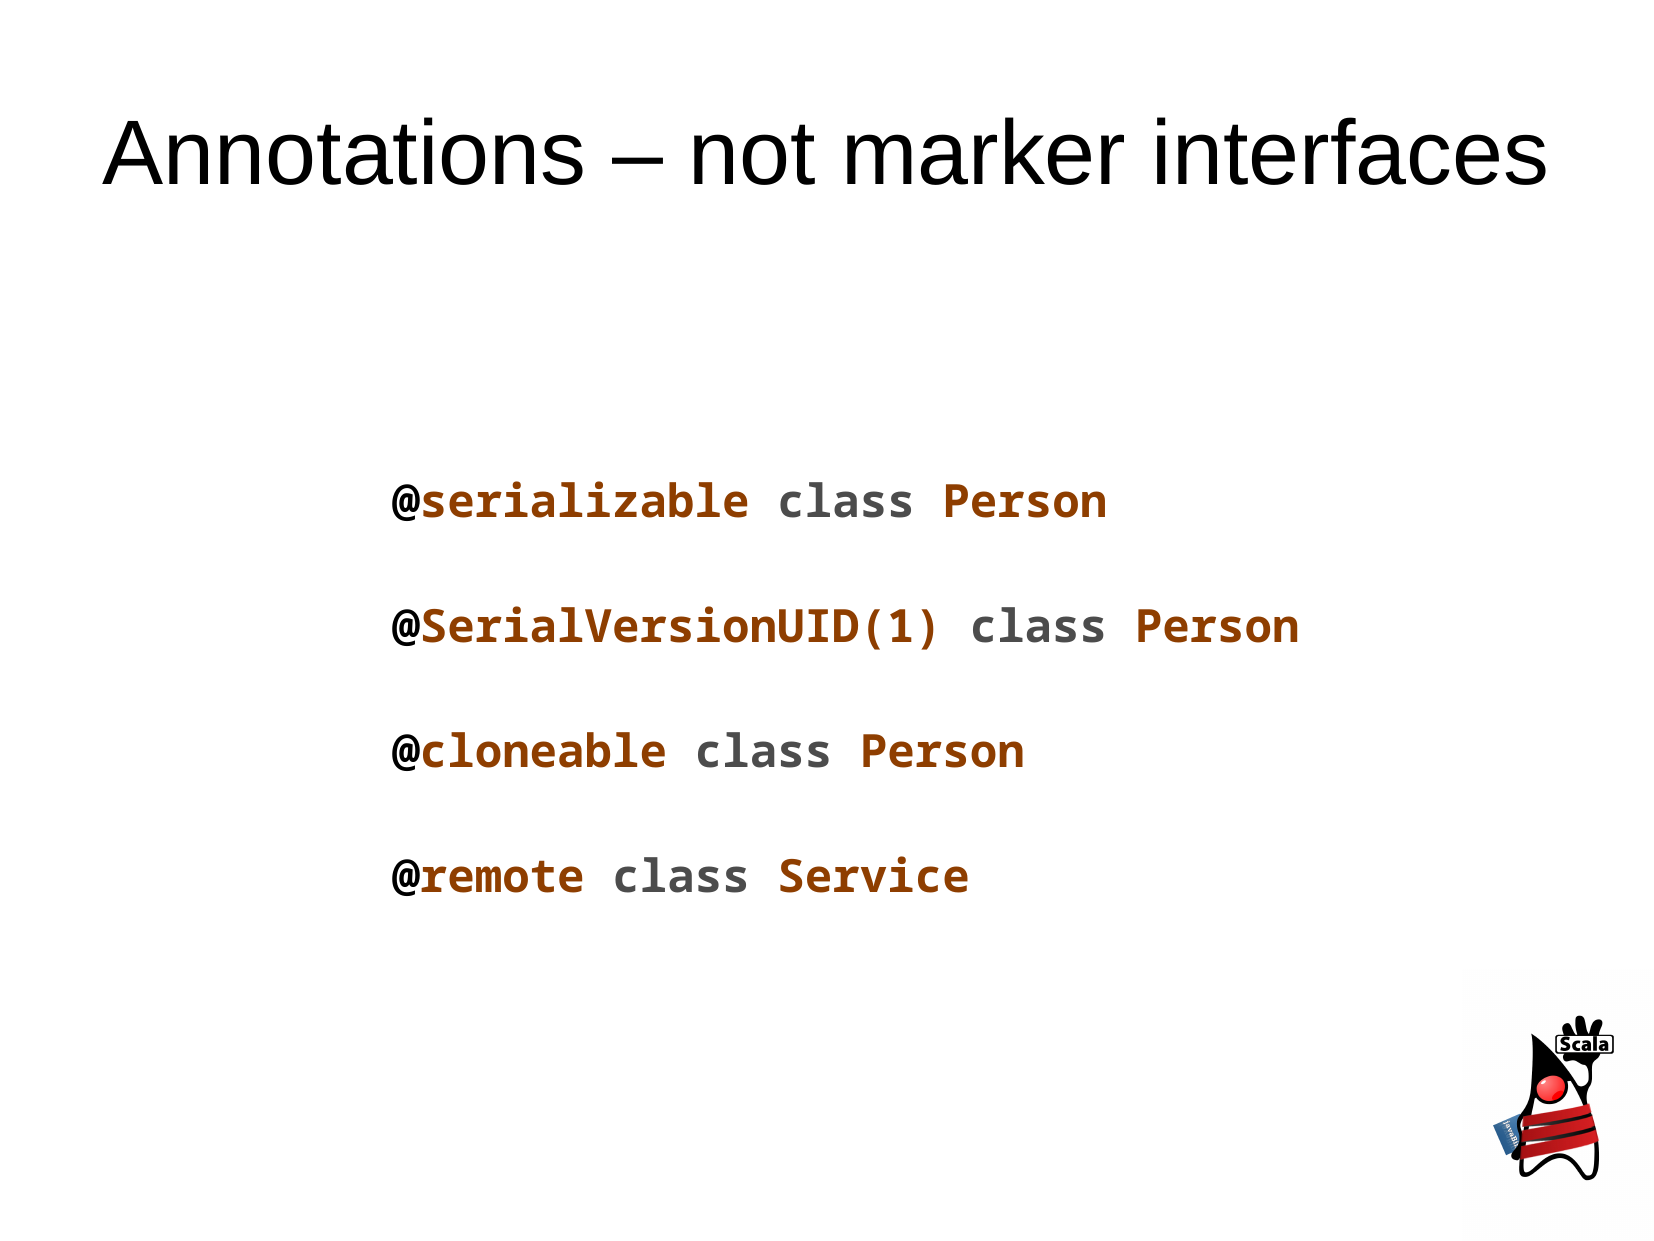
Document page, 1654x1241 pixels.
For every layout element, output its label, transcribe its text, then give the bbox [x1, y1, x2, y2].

text_box @serializable class Person @SerialVersionUID(1) class Person @cloneable class Person @remote class Service [377, 460, 1323, 877]
picture [1462, 969, 1654, 1241]
title Annotations – not marker interfaces [82, 49, 1571, 257]
